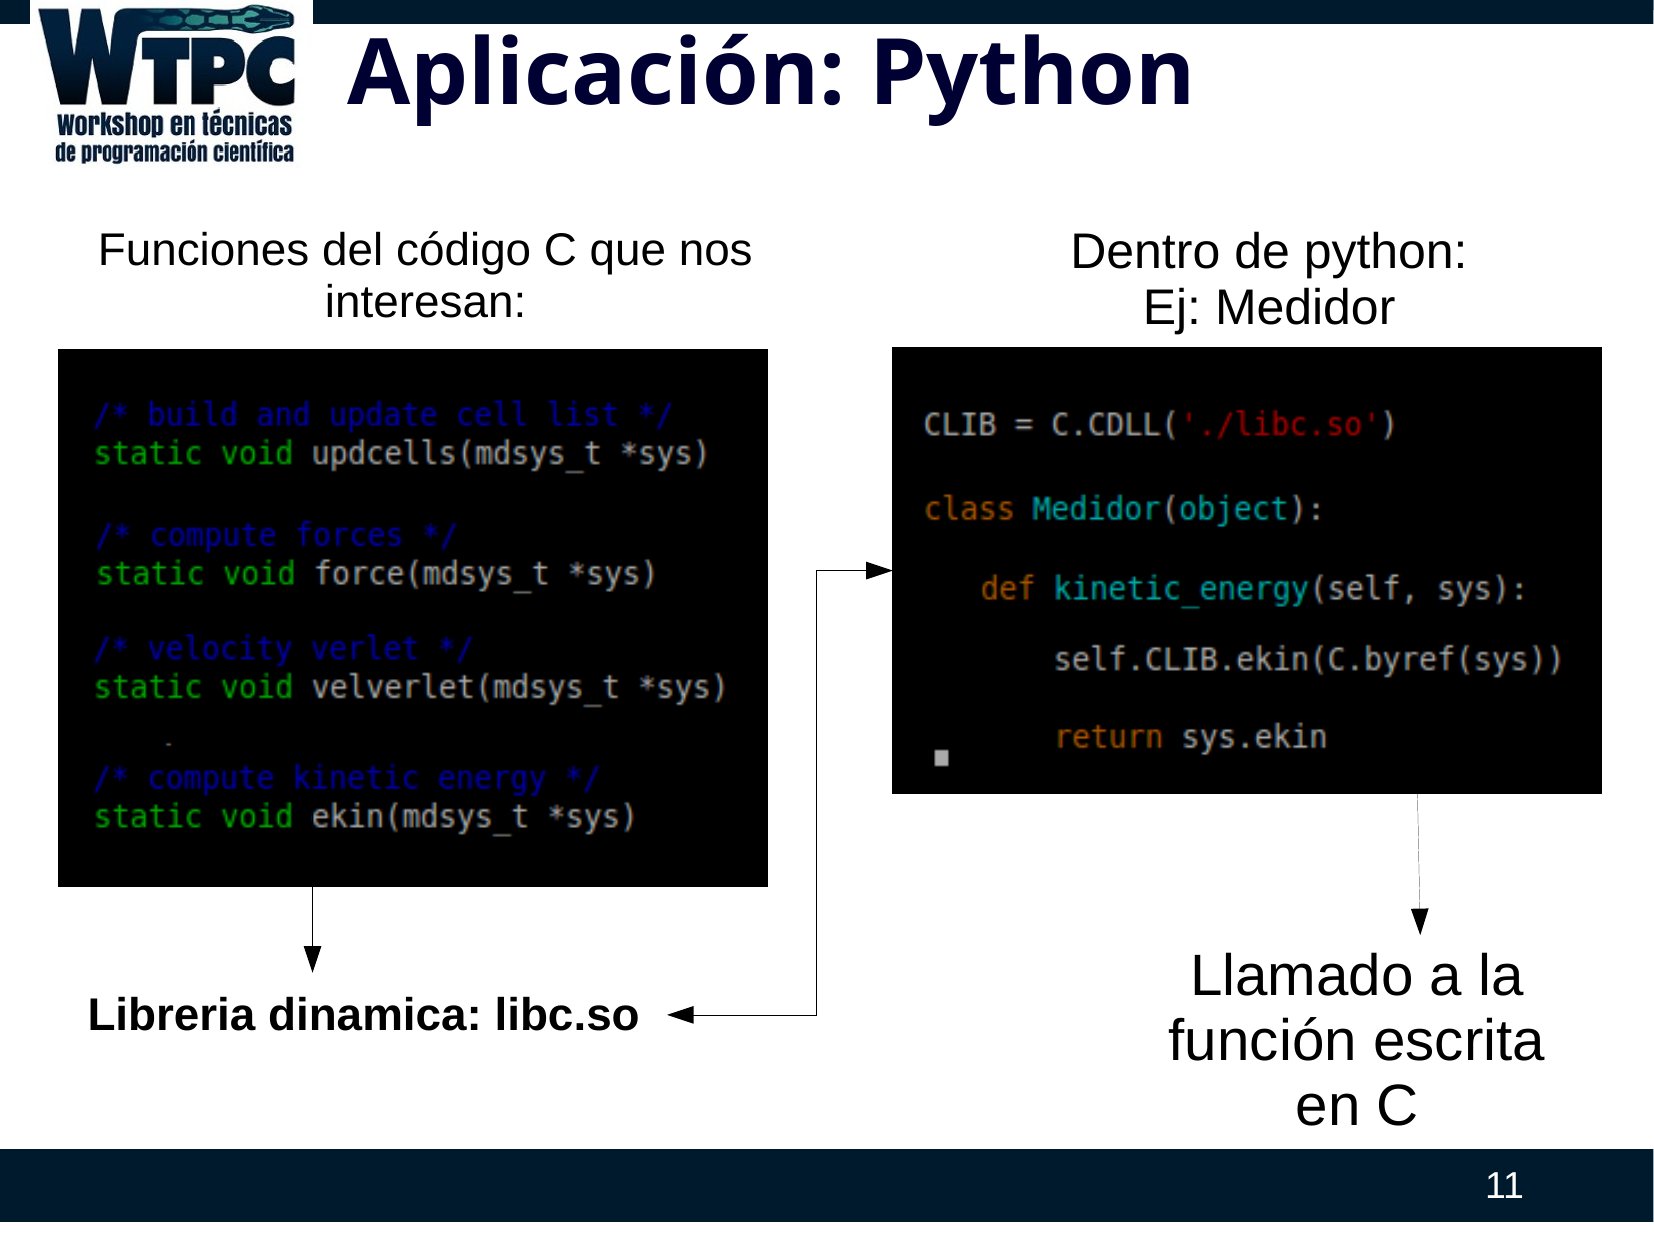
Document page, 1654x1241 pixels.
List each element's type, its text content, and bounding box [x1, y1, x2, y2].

picture [0, 0, 1654, 175]
picture [58, 349, 768, 887]
title Aplicación: Python [347, 24, 1569, 125]
text_box Dentro de python: Ej: Medidor [1028, 216, 1510, 347]
picture [0, 1149, 1654, 1223]
text_box Libreria dinamica: libc.so [60, 981, 667, 1048]
text_box <número> [1470, 1156, 1654, 1228]
text_box Funciones del código C que nos interesan: [24, 216, 827, 335]
picture [892, 347, 1602, 794]
text_box Llamado a la función escrita en C [1119, 935, 1596, 1146]
